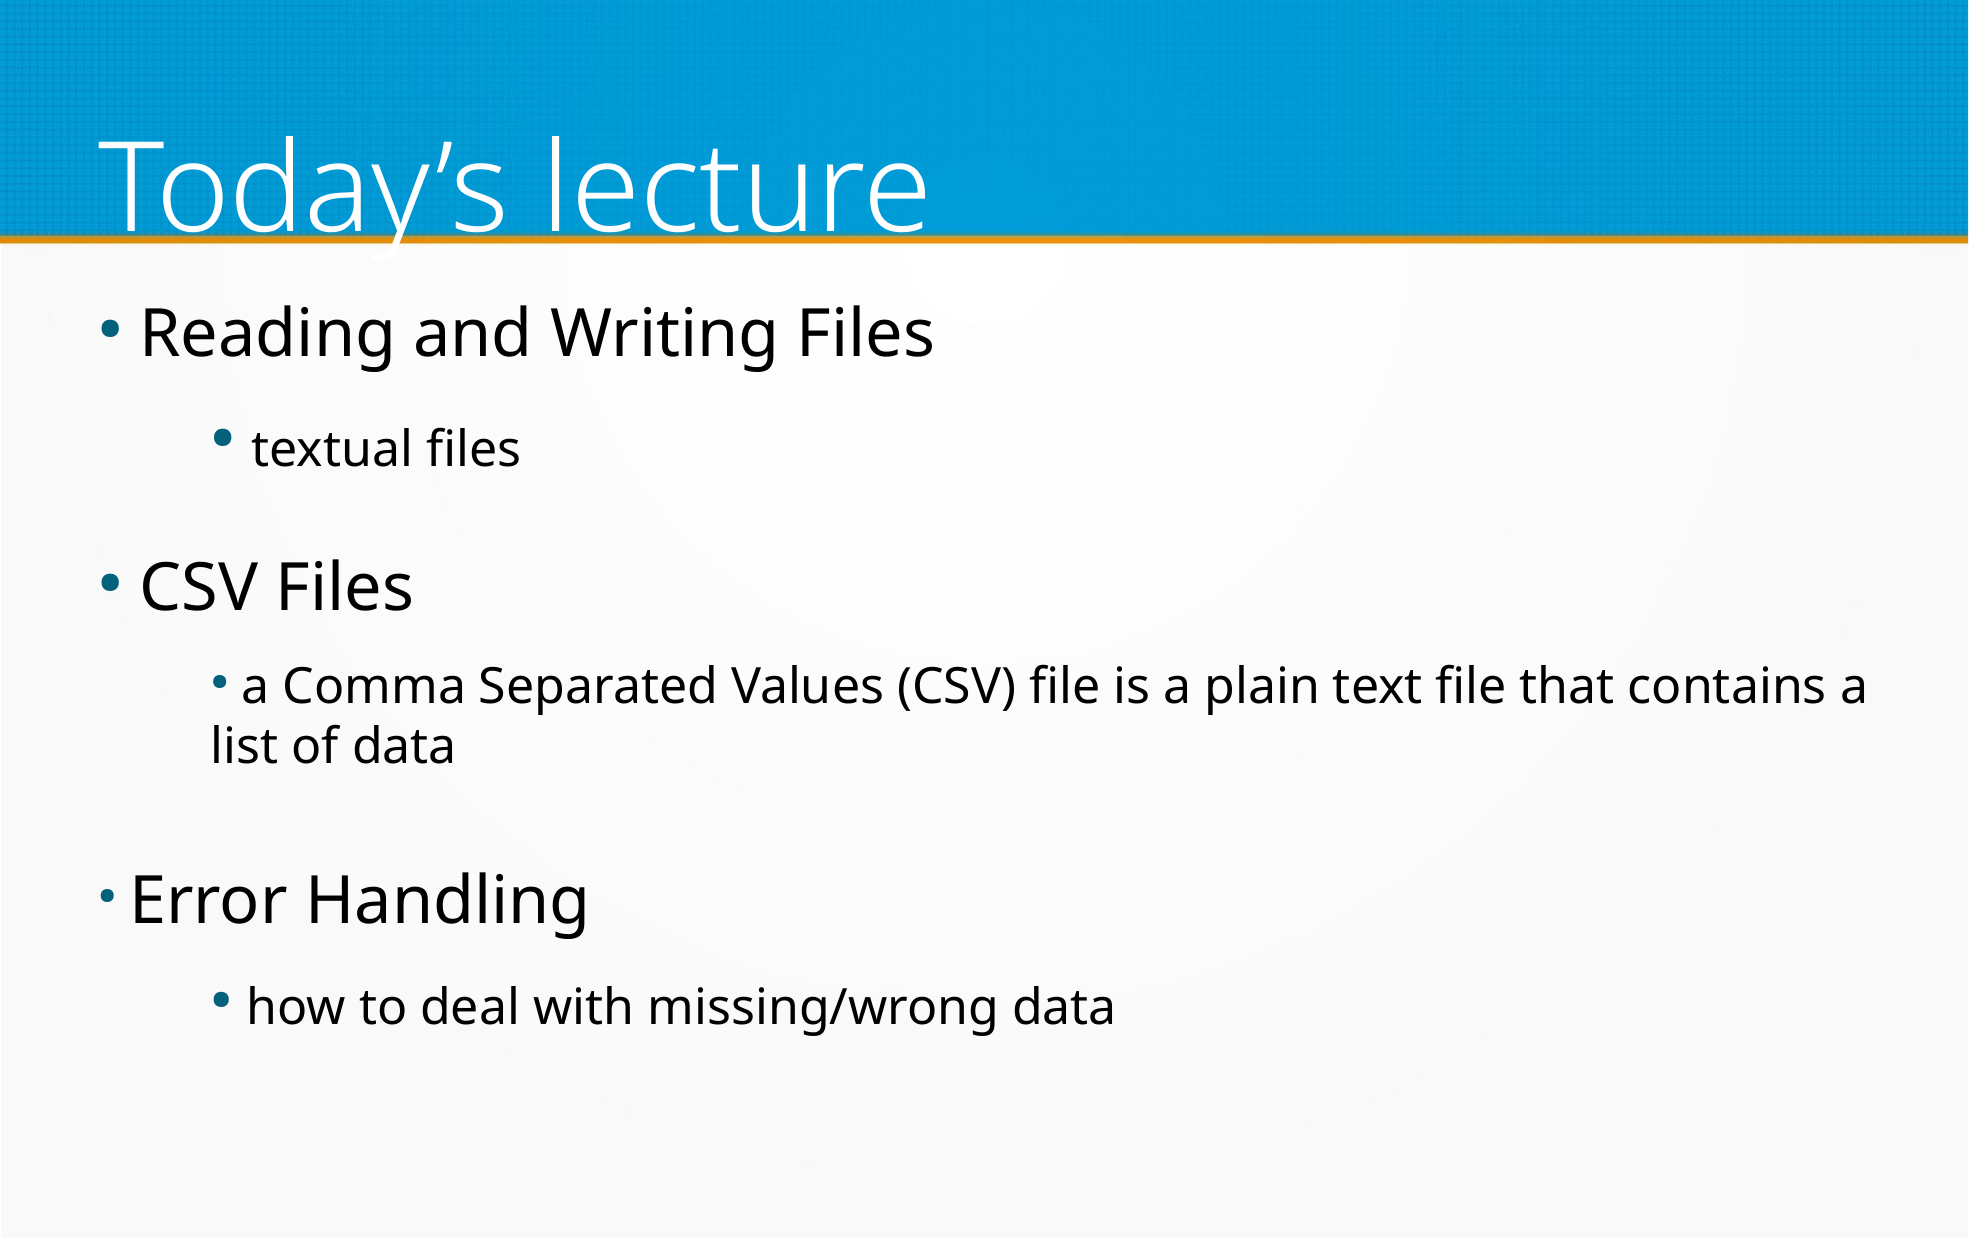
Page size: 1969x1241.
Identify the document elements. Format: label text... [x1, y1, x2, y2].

picture [0, 233, 1969, 1241]
title Today’s lecture [98, 49, 1870, 257]
list Reading and Writing Files textual files CSV Files a Comma Separated Values (CSV) file is a plain text file that contains a list of data Error Handling how to deal with missing/wrong data [98, 290, 1870, 1156]
